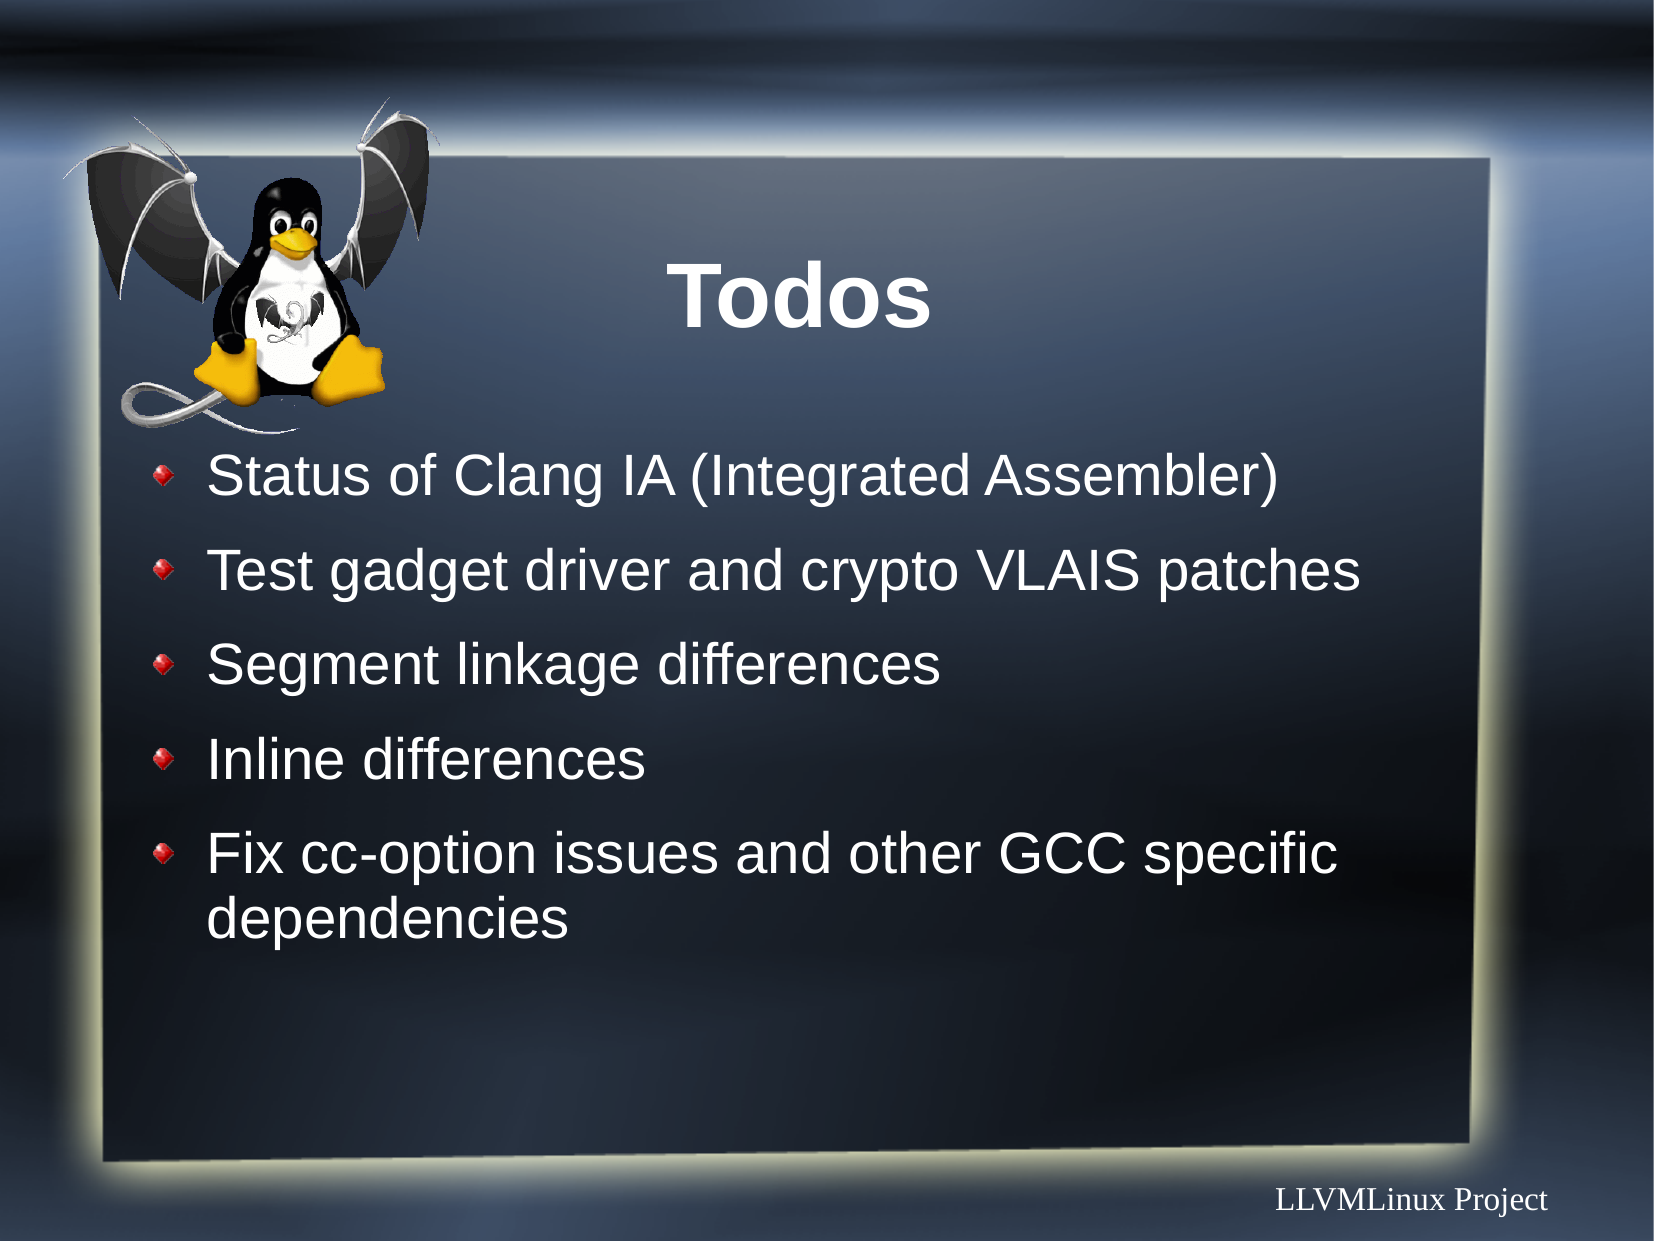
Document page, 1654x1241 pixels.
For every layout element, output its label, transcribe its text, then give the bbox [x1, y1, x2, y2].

picture [0, 0, 1654, 1241]
list Status of Clang IA (Integrated Assembler) Test gadget driver and crypto VLAIS patches Segment linkage differences Inline differences Fix cc-option issues and other GCC specific dependencies [135, 442, 1447, 1152]
title Todos [443, 177, 1477, 414]
